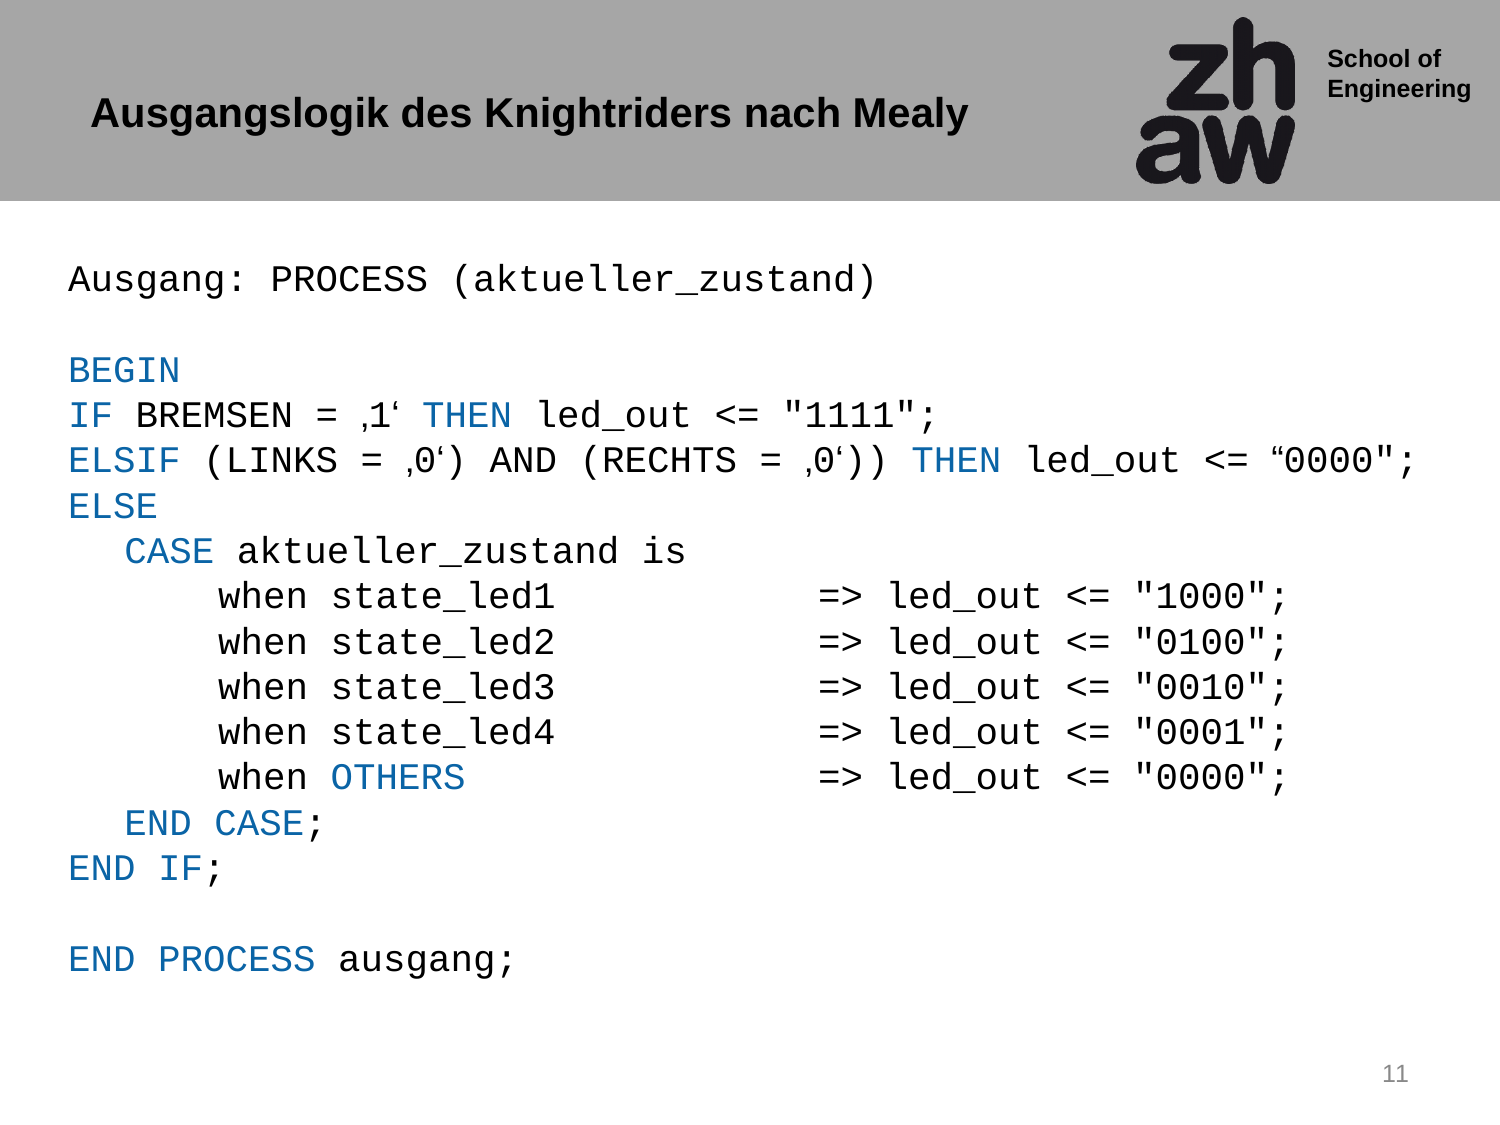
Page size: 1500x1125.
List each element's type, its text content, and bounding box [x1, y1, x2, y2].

list Ausgang: PROCESS (aktueller_zustand) BEGIN IF BREMSEN = ‚1‘ THEN led_out <= "1111"; ELSIF (LINKS = ‚0‘) AND (RECHTS = ‚0‘)) THEN led_out <= “0000"; ELSE CASE aktueller_zustand is when state_led1 => led_out <= "1000"; when state_led2 => led_out <= "0100"; when state_led3 => led_out <= "0010"; when state_led4 => led_out <= "0001"; when OTHERS => led_out <= "0000"; END CASE; END IF; END PROCESS ausgang; [53, 255, 1471, 1024]
title Ausgangslogik des Knightriders nach Mealy [74, 45, 1102, 176]
text_box <number> [1074, 1042, 1426, 1103]
picture [1136, 17, 1295, 184]
